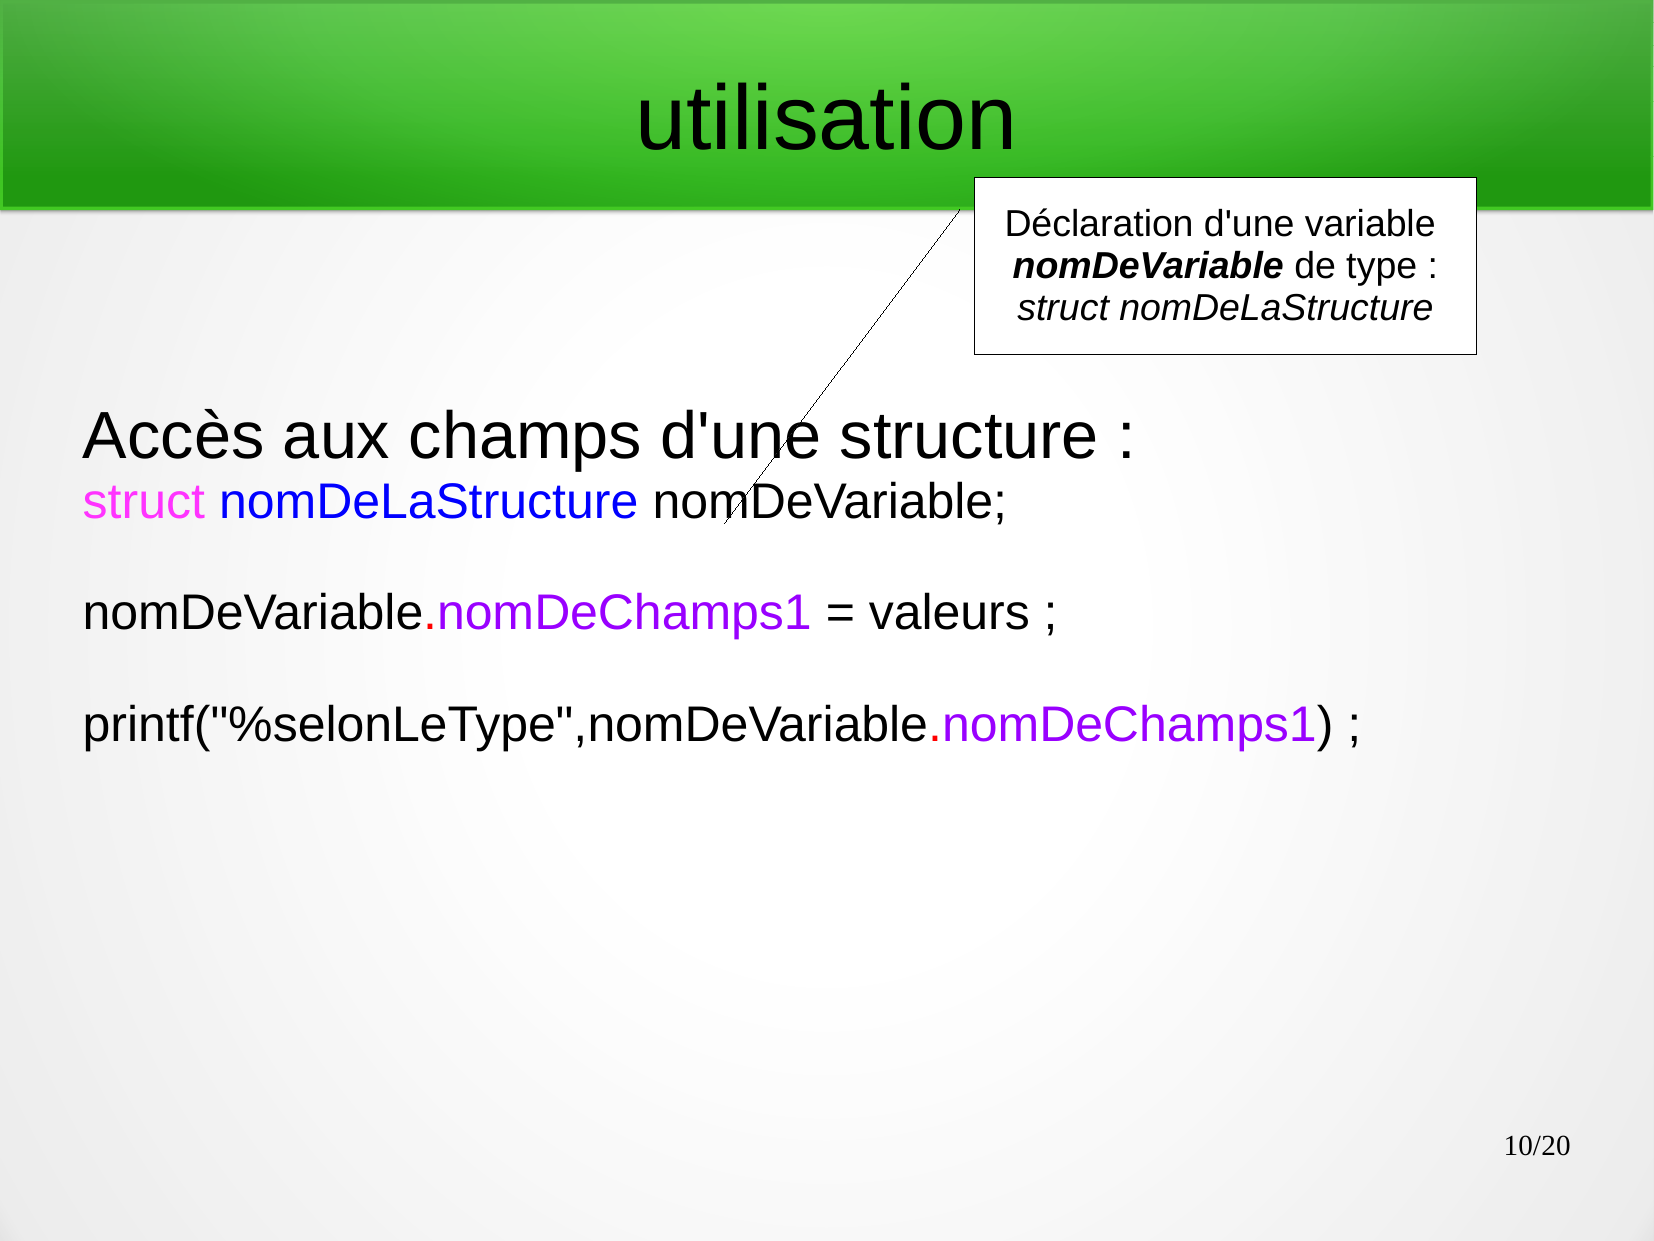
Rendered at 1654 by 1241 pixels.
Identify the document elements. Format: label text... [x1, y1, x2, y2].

text_box Déclaration d'une variable nomDeVariable de type : struct nomDeLaStructure [974, 177, 1476, 354]
title utilisation [82, 47, 1571, 189]
subtitle Accès aux champs d'une structure : struct nomDeLaStructure nomDeVariable; nomDeVariable.nomDeChamps1 = valeurs ; printf("%selonLeType",nomDeVariable.nomDeChamps1) ; [82, 290, 1571, 1010]
